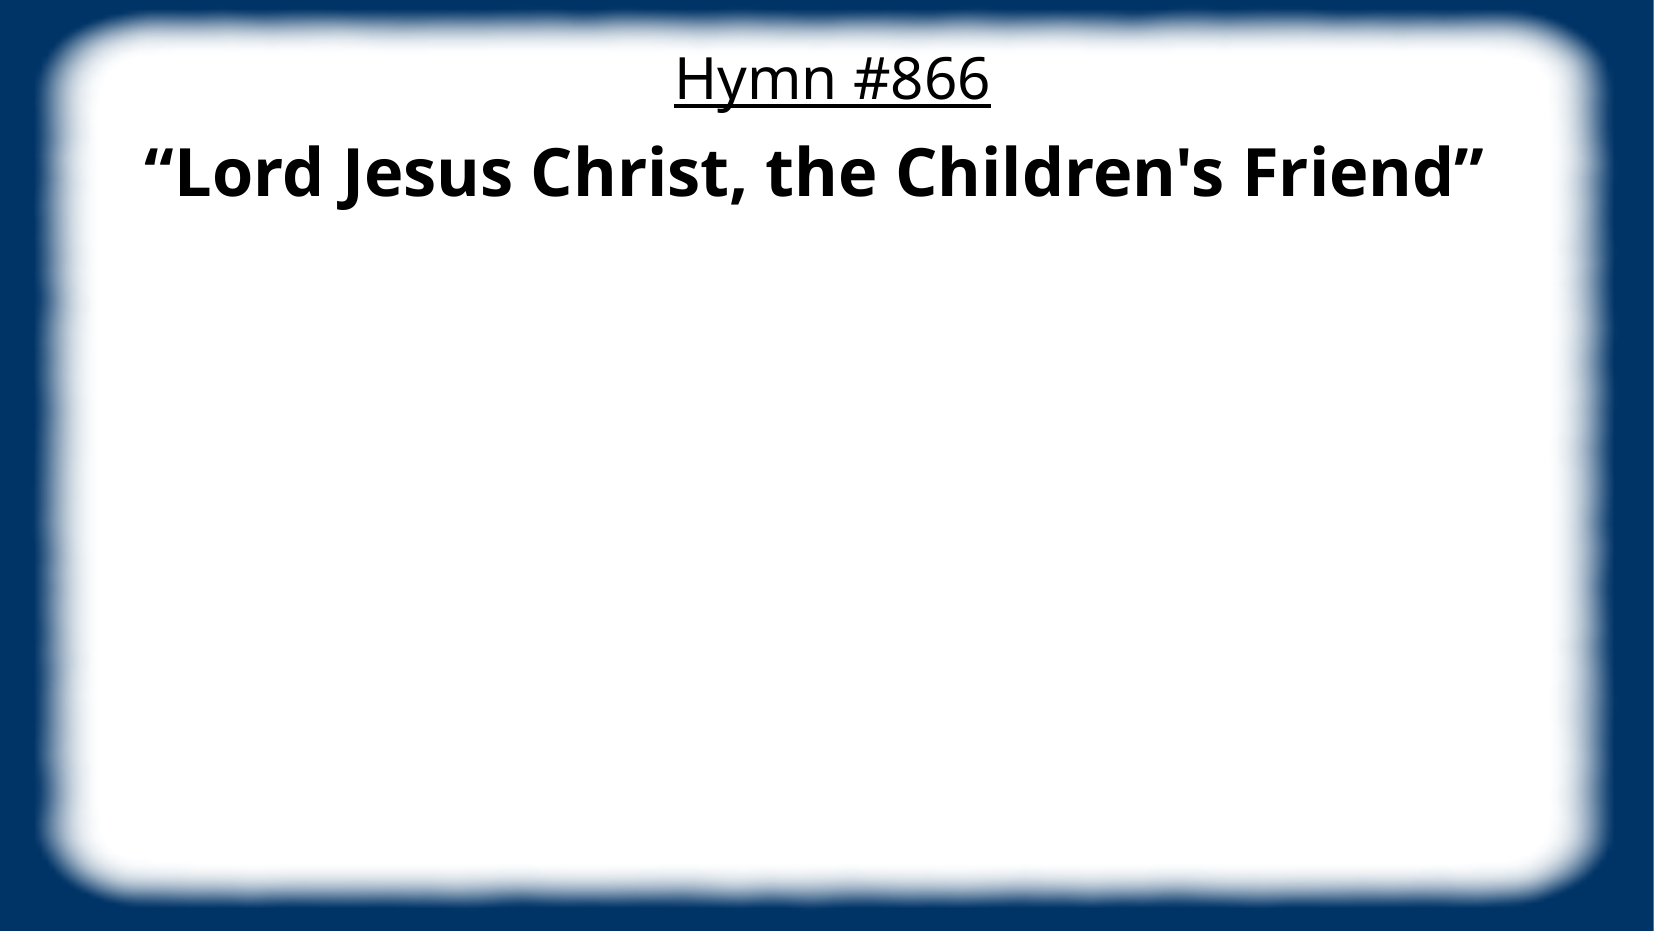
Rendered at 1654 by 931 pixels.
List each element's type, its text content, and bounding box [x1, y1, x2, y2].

picture [0, 0, 1654, 931]
text_box Hymn #866 “Lord Jesus Christ, the Children's Friend” [105, 30, 1561, 220]
